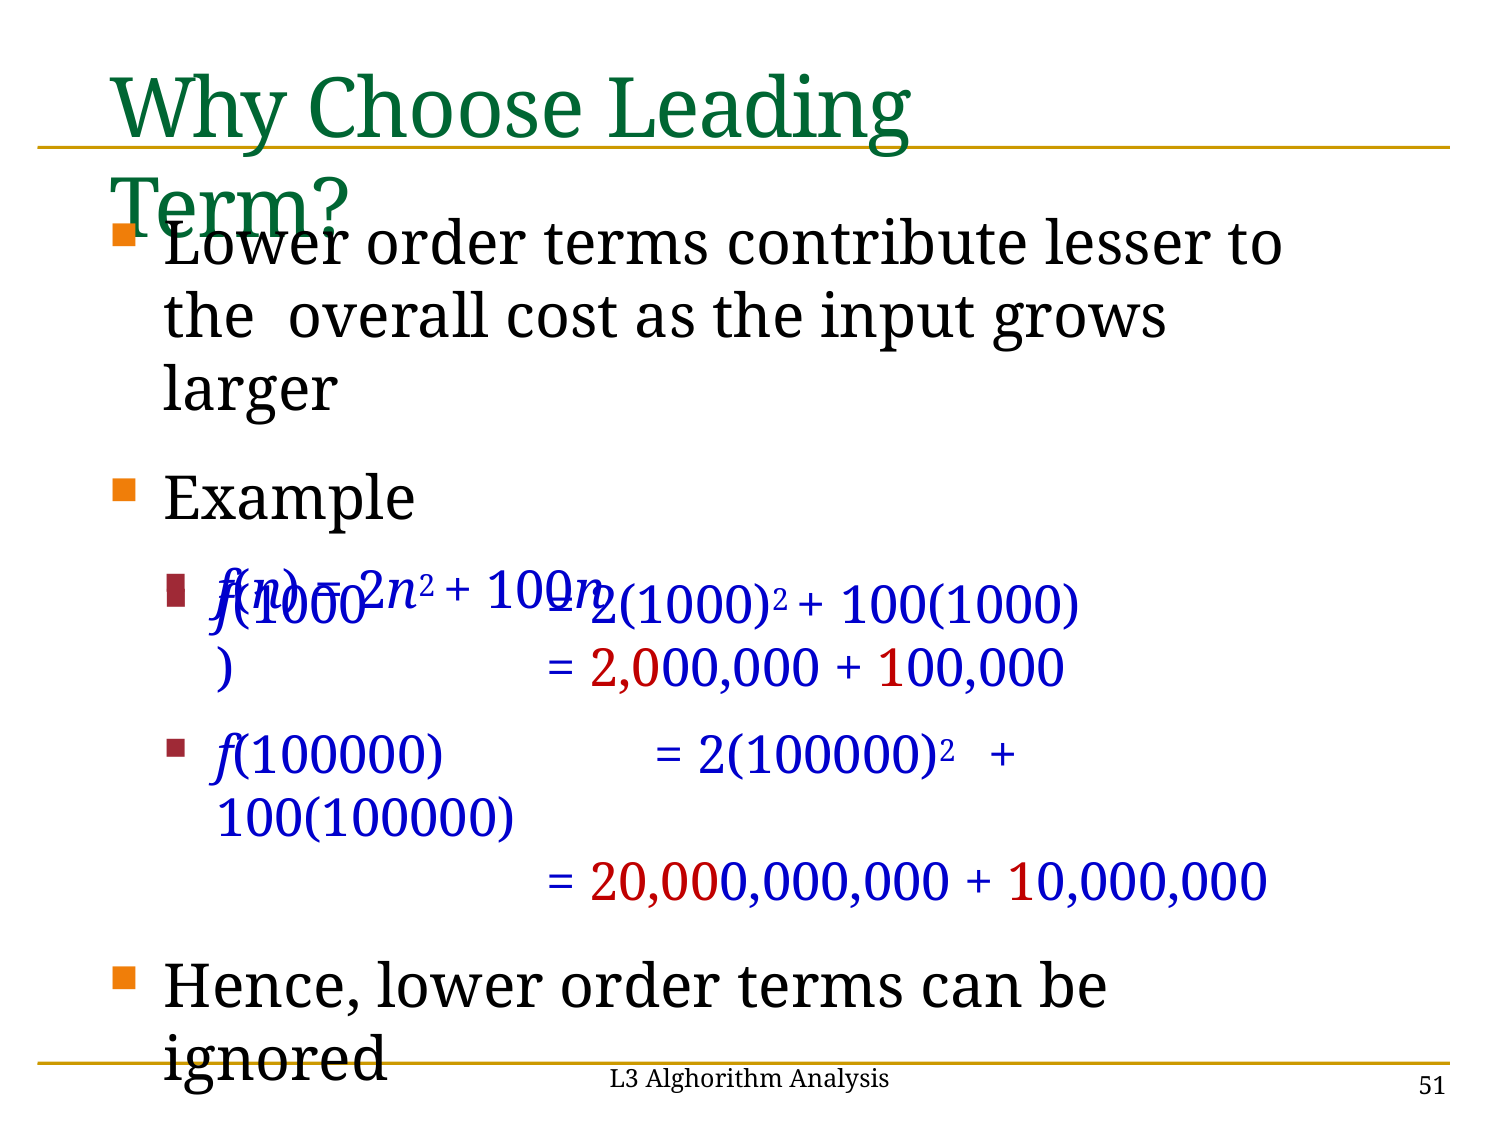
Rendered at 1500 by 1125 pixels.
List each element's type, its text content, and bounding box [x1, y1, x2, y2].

footer L3 Alghorithm Analysis [512, 1025, 988, 1100]
slide_number <number> [1111, 1036, 1462, 1112]
text_box f(100000) = 2(100000)2 + 100(100000) = 20,000,000,000 + 10,000,000 Hence, lower order terms can be ignored [107, 719, 1284, 1093]
text_box = 2(1000)2 + 100(1000) = 2,000,000 + 100,000 [544, 568, 1094, 698]
text_box Lower order terms contribute lesser to the overall cost as the input grows larger Example f(n) = 2n2 + 100n [107, 202, 1288, 620]
text_box f(1000) [162, 568, 385, 697]
title Why Choose Leading Term? [107, 51, 1053, 202]
